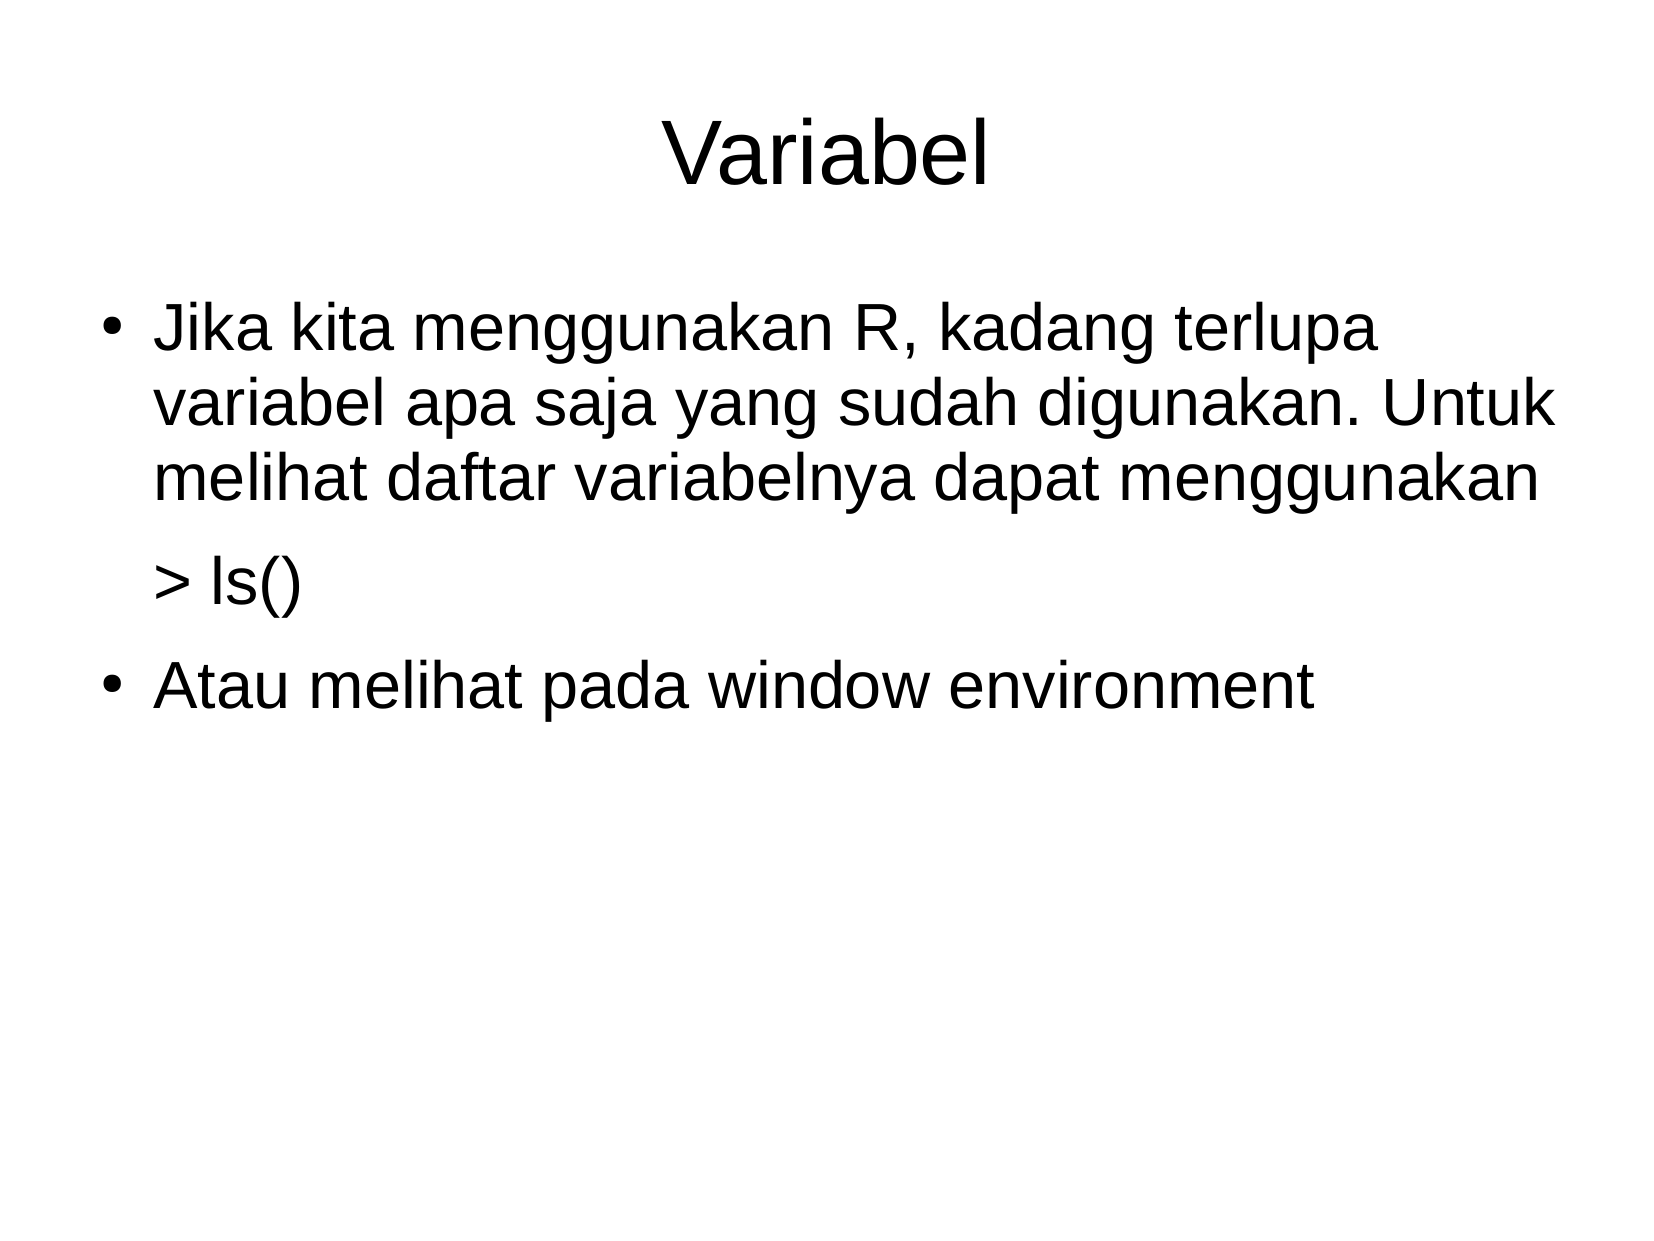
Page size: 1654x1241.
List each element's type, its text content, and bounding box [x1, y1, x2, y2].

title Variabel [82, 49, 1571, 257]
list Jika kita menggunakan R, kadang terlupa variabel apa saja yang sudah digunakan. Untuk melihat daftar variabelnya dapat menggunakan > ls() Atau melihat pada window environment [82, 290, 1571, 1010]
